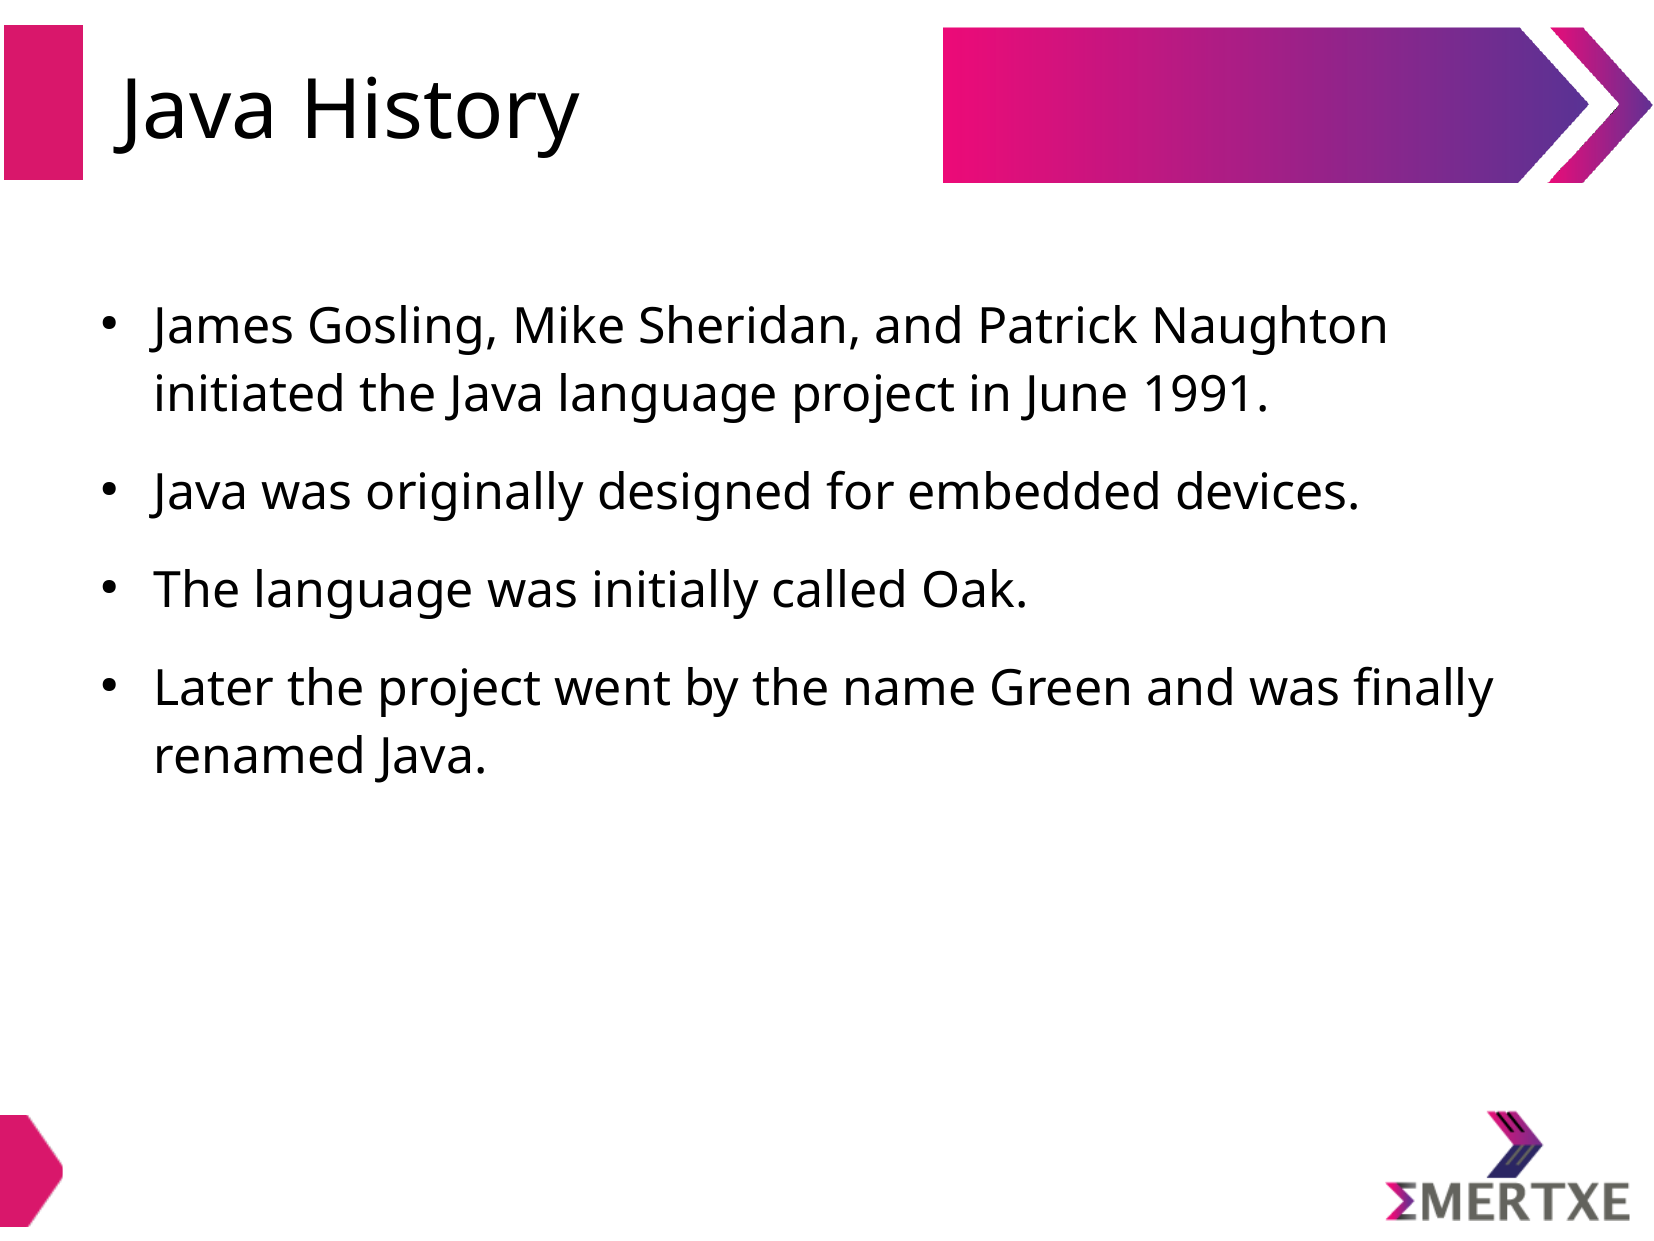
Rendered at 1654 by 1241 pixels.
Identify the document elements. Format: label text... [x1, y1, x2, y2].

picture [1385, 1107, 1631, 1221]
title Java History [120, 2, 1609, 211]
picture [1609, 27, 1653, 183]
list James Gosling, Mike Sheridan, and Patrick Naughton initiated the Java language project in June 1991. Java was originally designed for embedded devices. The language was initially called Oak. Later the project went by the name Green and was finally renamed Java. [82, 290, 1571, 1010]
